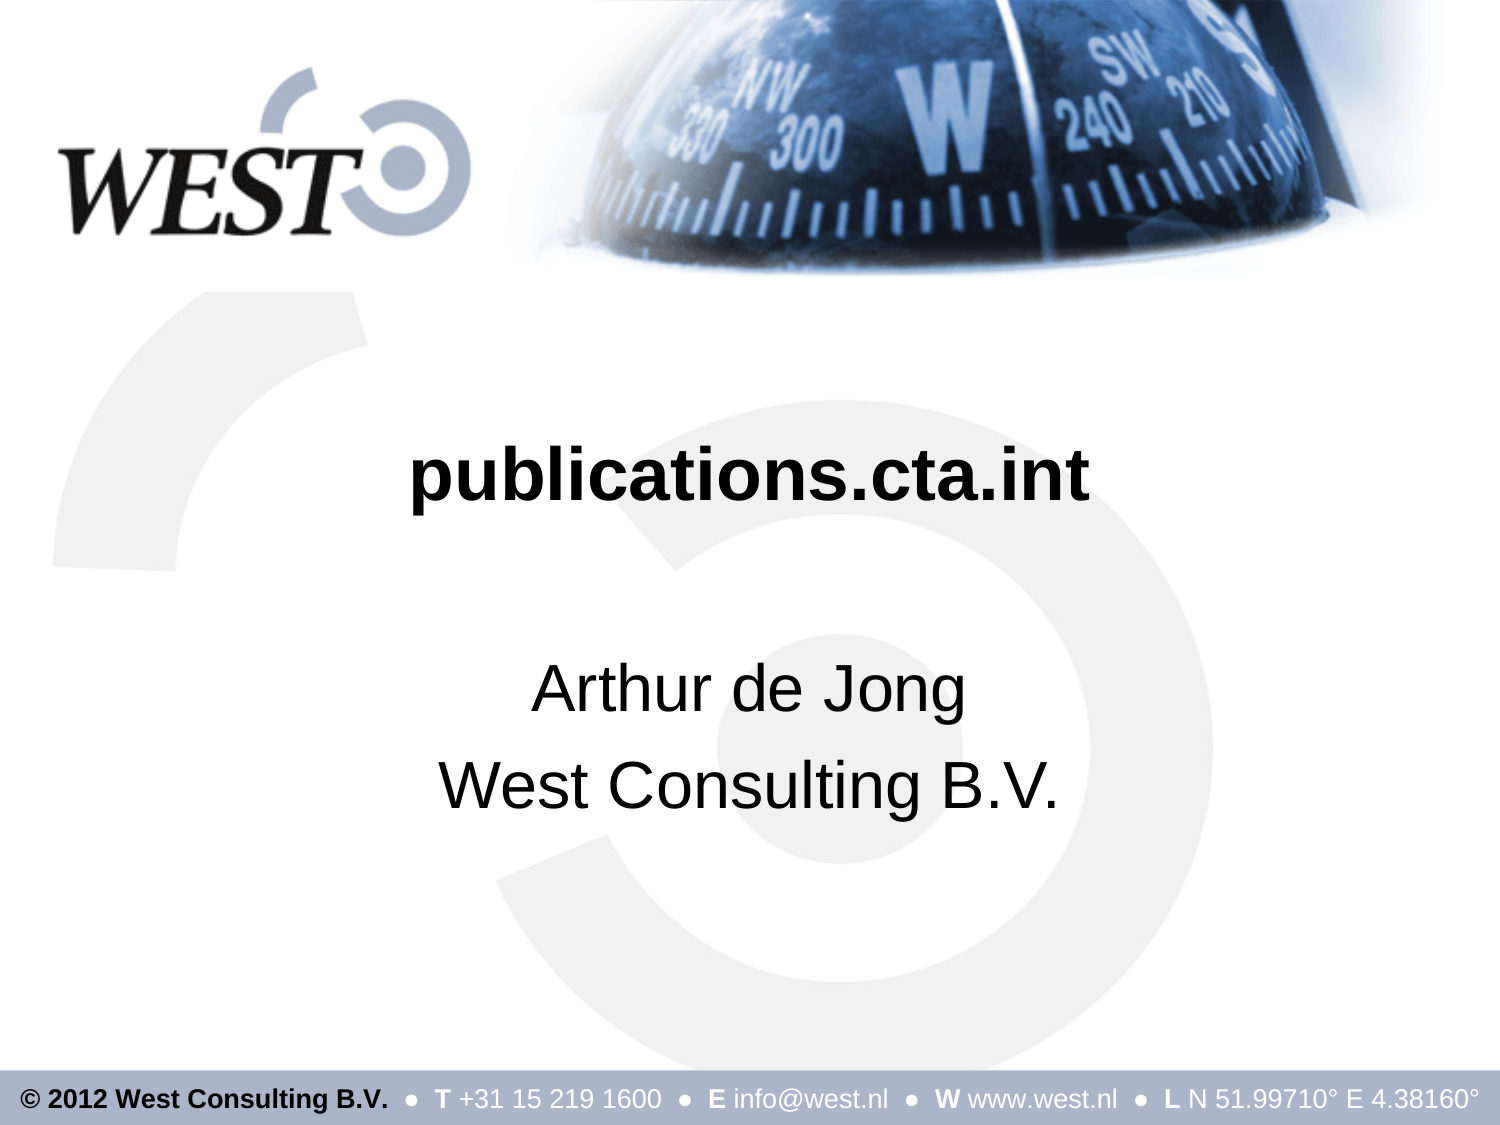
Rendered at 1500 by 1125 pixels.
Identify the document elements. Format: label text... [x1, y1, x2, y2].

subtitle Arthur de Jong West Consulting B.V. [225, 637, 1276, 926]
picture [53, 0, 1500, 1070]
title publications.cta.int [112, 349, 1388, 591]
